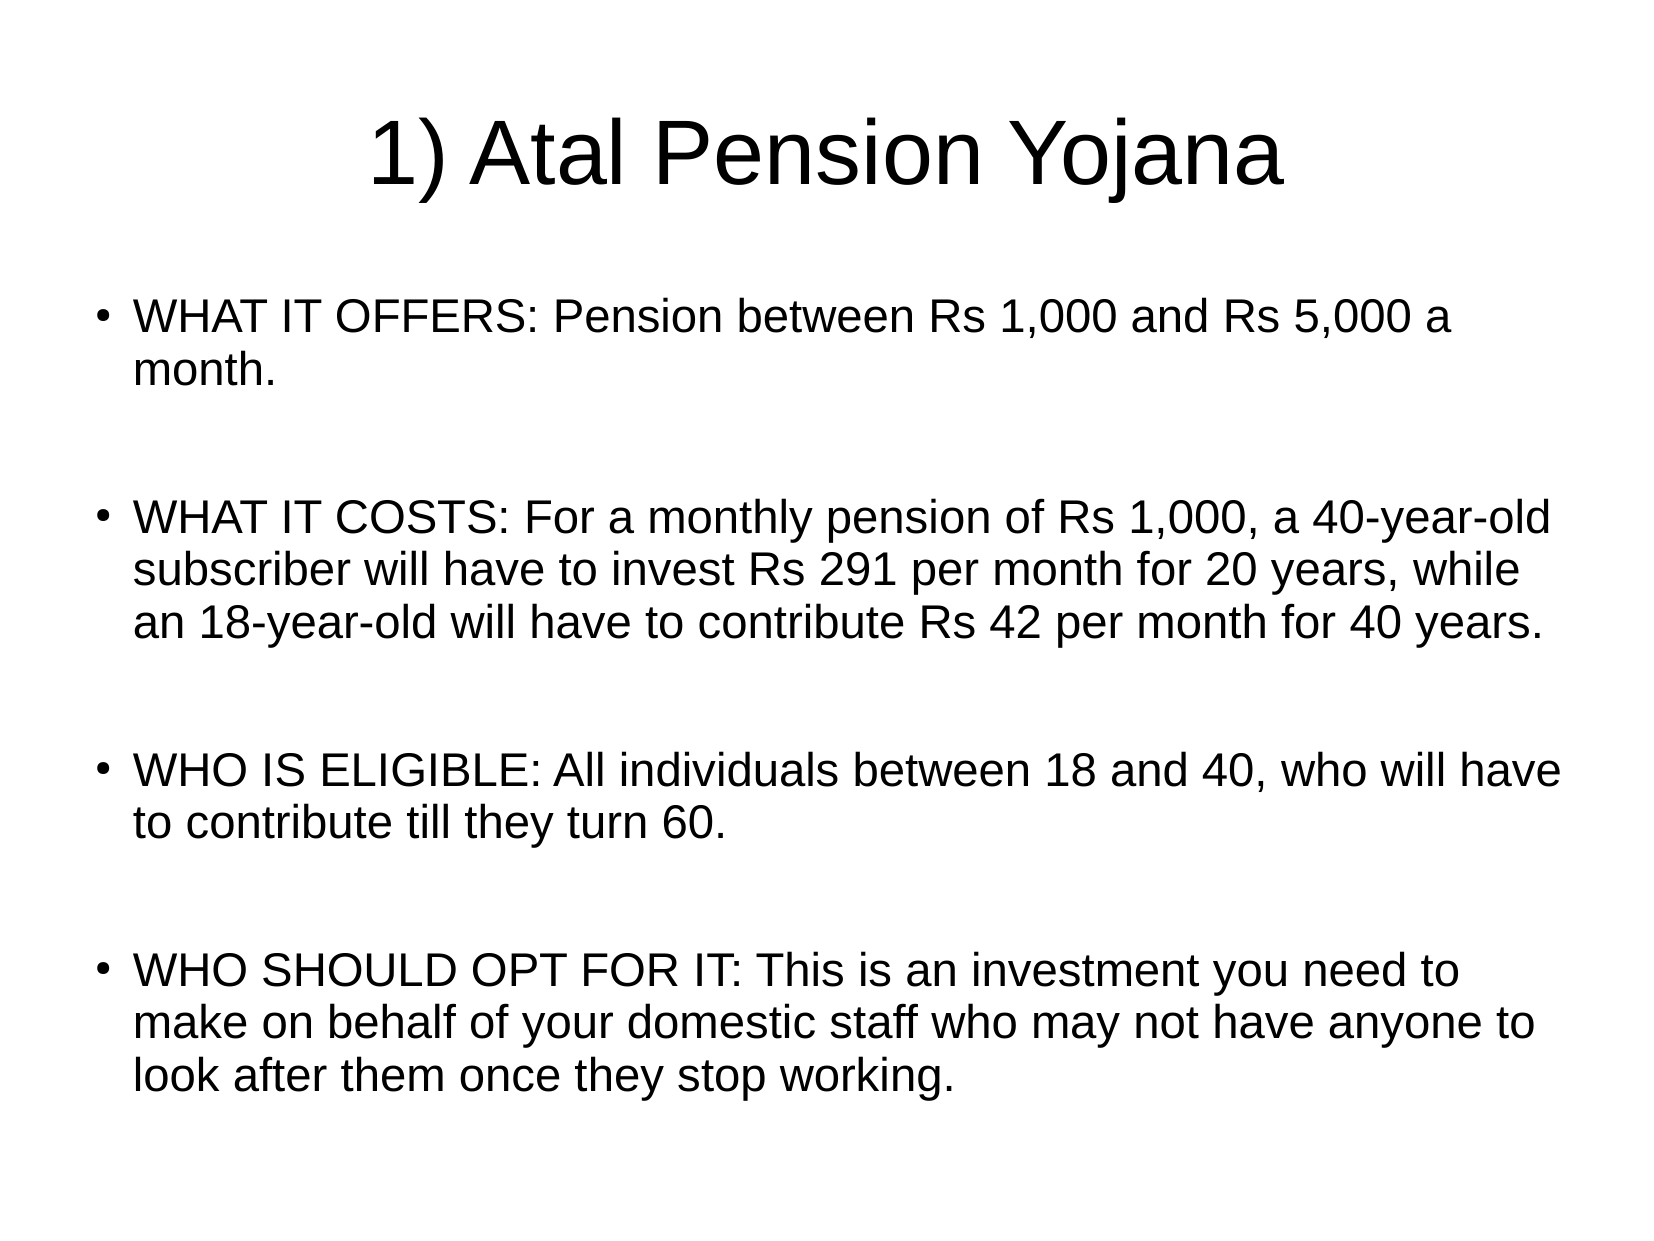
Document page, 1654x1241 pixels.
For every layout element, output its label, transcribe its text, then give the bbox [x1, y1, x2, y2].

list WHAT IT OFFERS: Pension between Rs 1,000 and Rs 5,000 a month. WHAT IT COSTS: For a monthly pension of Rs 1,000, a 40-year-old subscriber will have to invest Rs 291 per month for 20 years, while an 18-year-old will have to contribute Rs 42 per month for 40 years. WHO IS ELIGIBLE: All individuals between 18 and 40, who will have to contribute till they turn 60. WHO SHOULD OPT FOR IT: This is an investment you need to make on behalf of your domestic staff who may not have anyone to look after them once they stop working. [82, 290, 1571, 1156]
title 1) Atal Pension Yojana [82, 49, 1571, 257]
